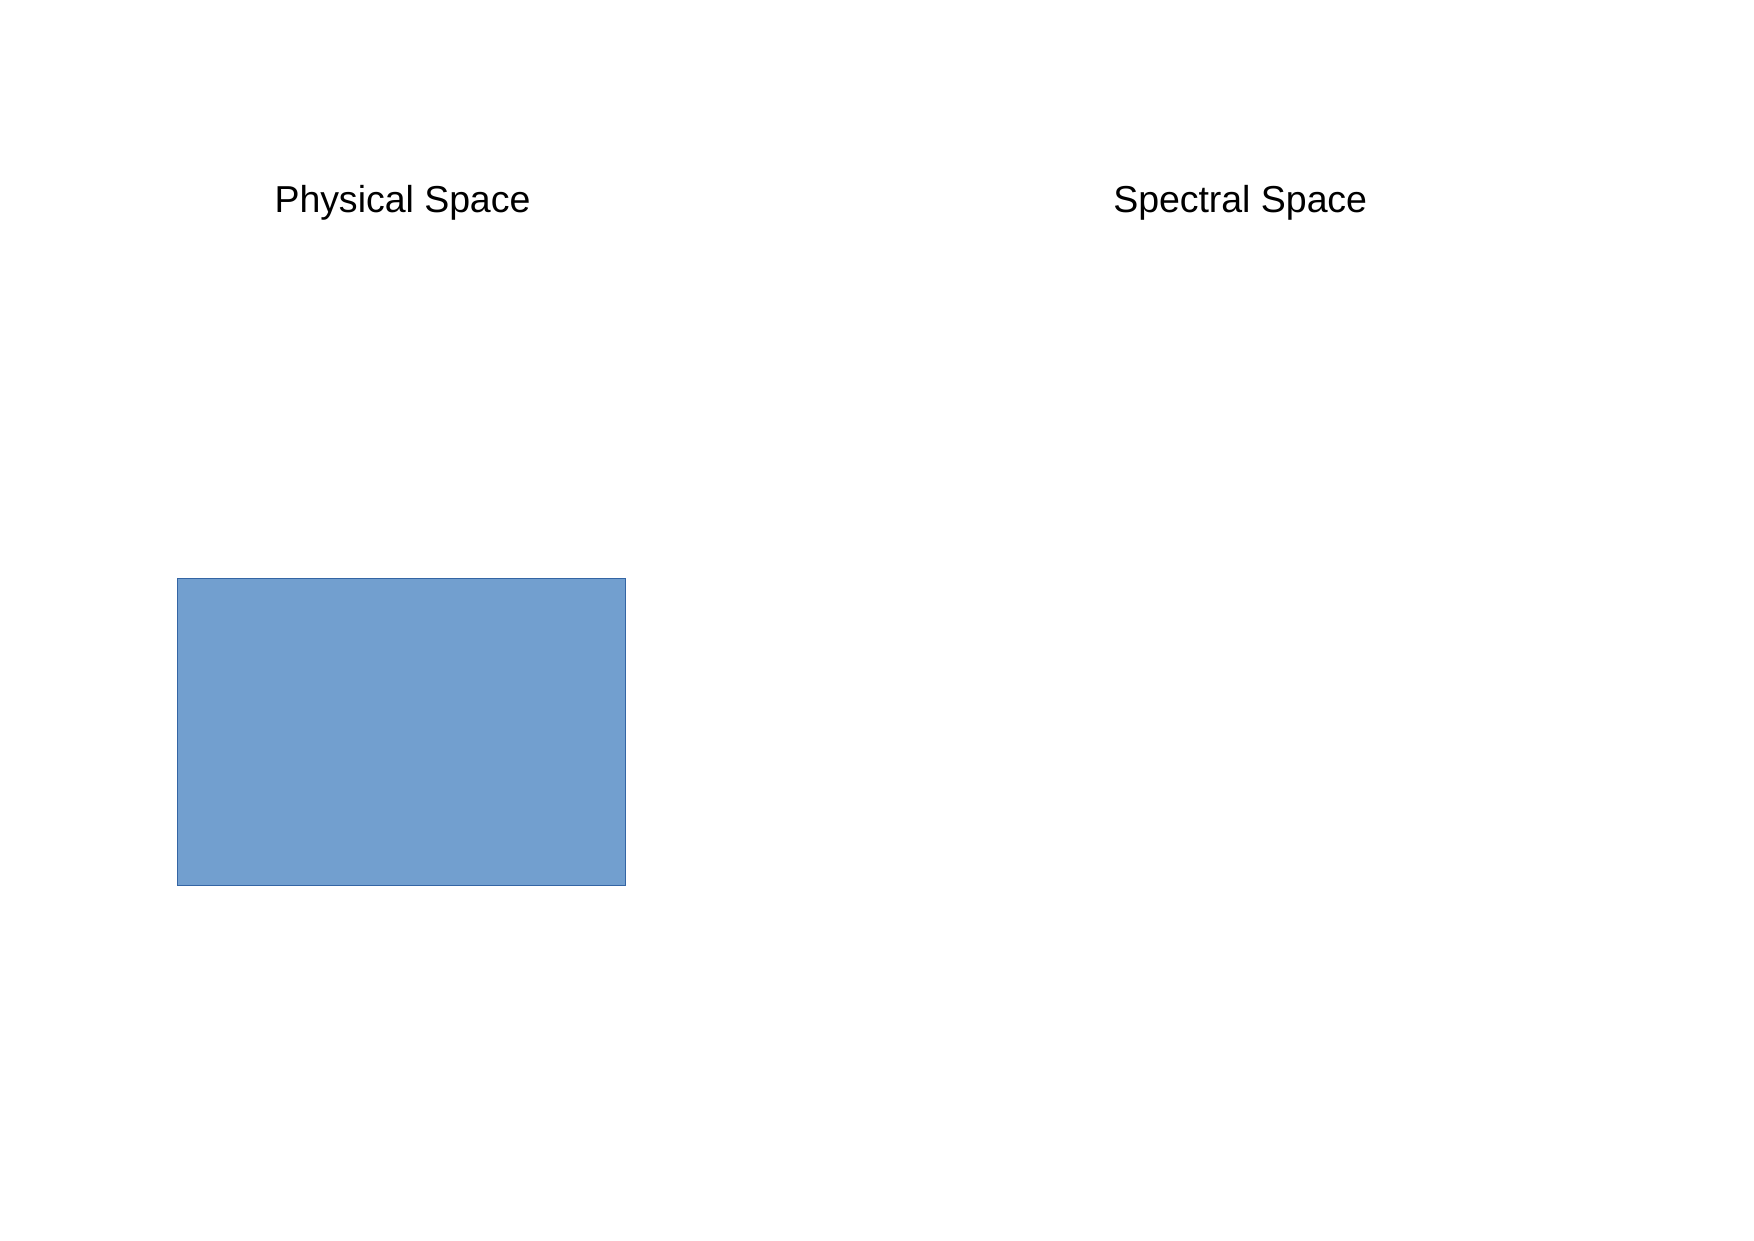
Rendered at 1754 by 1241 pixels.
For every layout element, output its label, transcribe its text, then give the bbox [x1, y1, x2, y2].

text_box [177, 578, 626, 886]
text_box Spectral Space [1098, 171, 1382, 229]
text_box Physical Space [259, 171, 546, 229]
